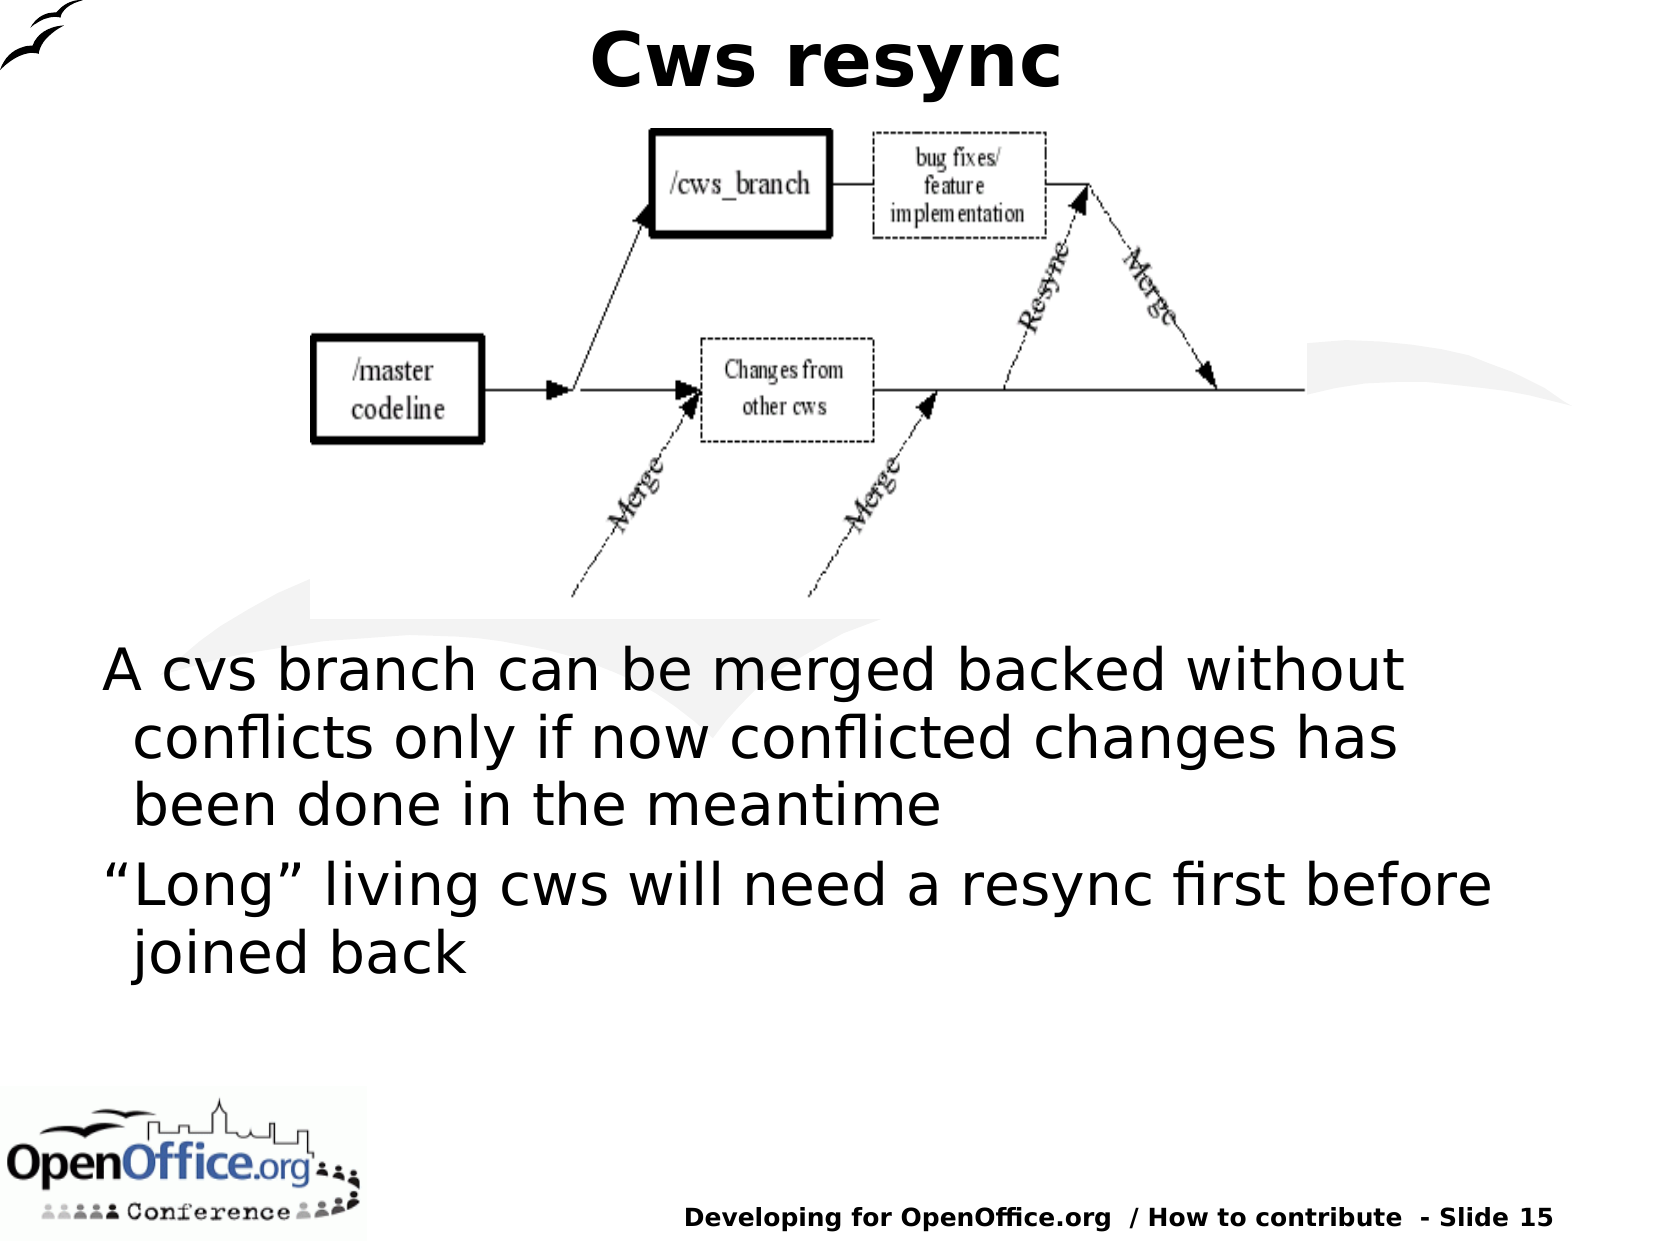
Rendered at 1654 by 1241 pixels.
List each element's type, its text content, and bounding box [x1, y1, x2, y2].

picture [0, 1086, 367, 1241]
picture [310, 128, 1307, 619]
list A cvs branch can be merged backed without conflicts only if now conflicted changes has been done in the meantime “Long” living cws will need a resync first before joined back [102, 636, 1529, 1085]
title Cws resync [0, 0, 1654, 121]
